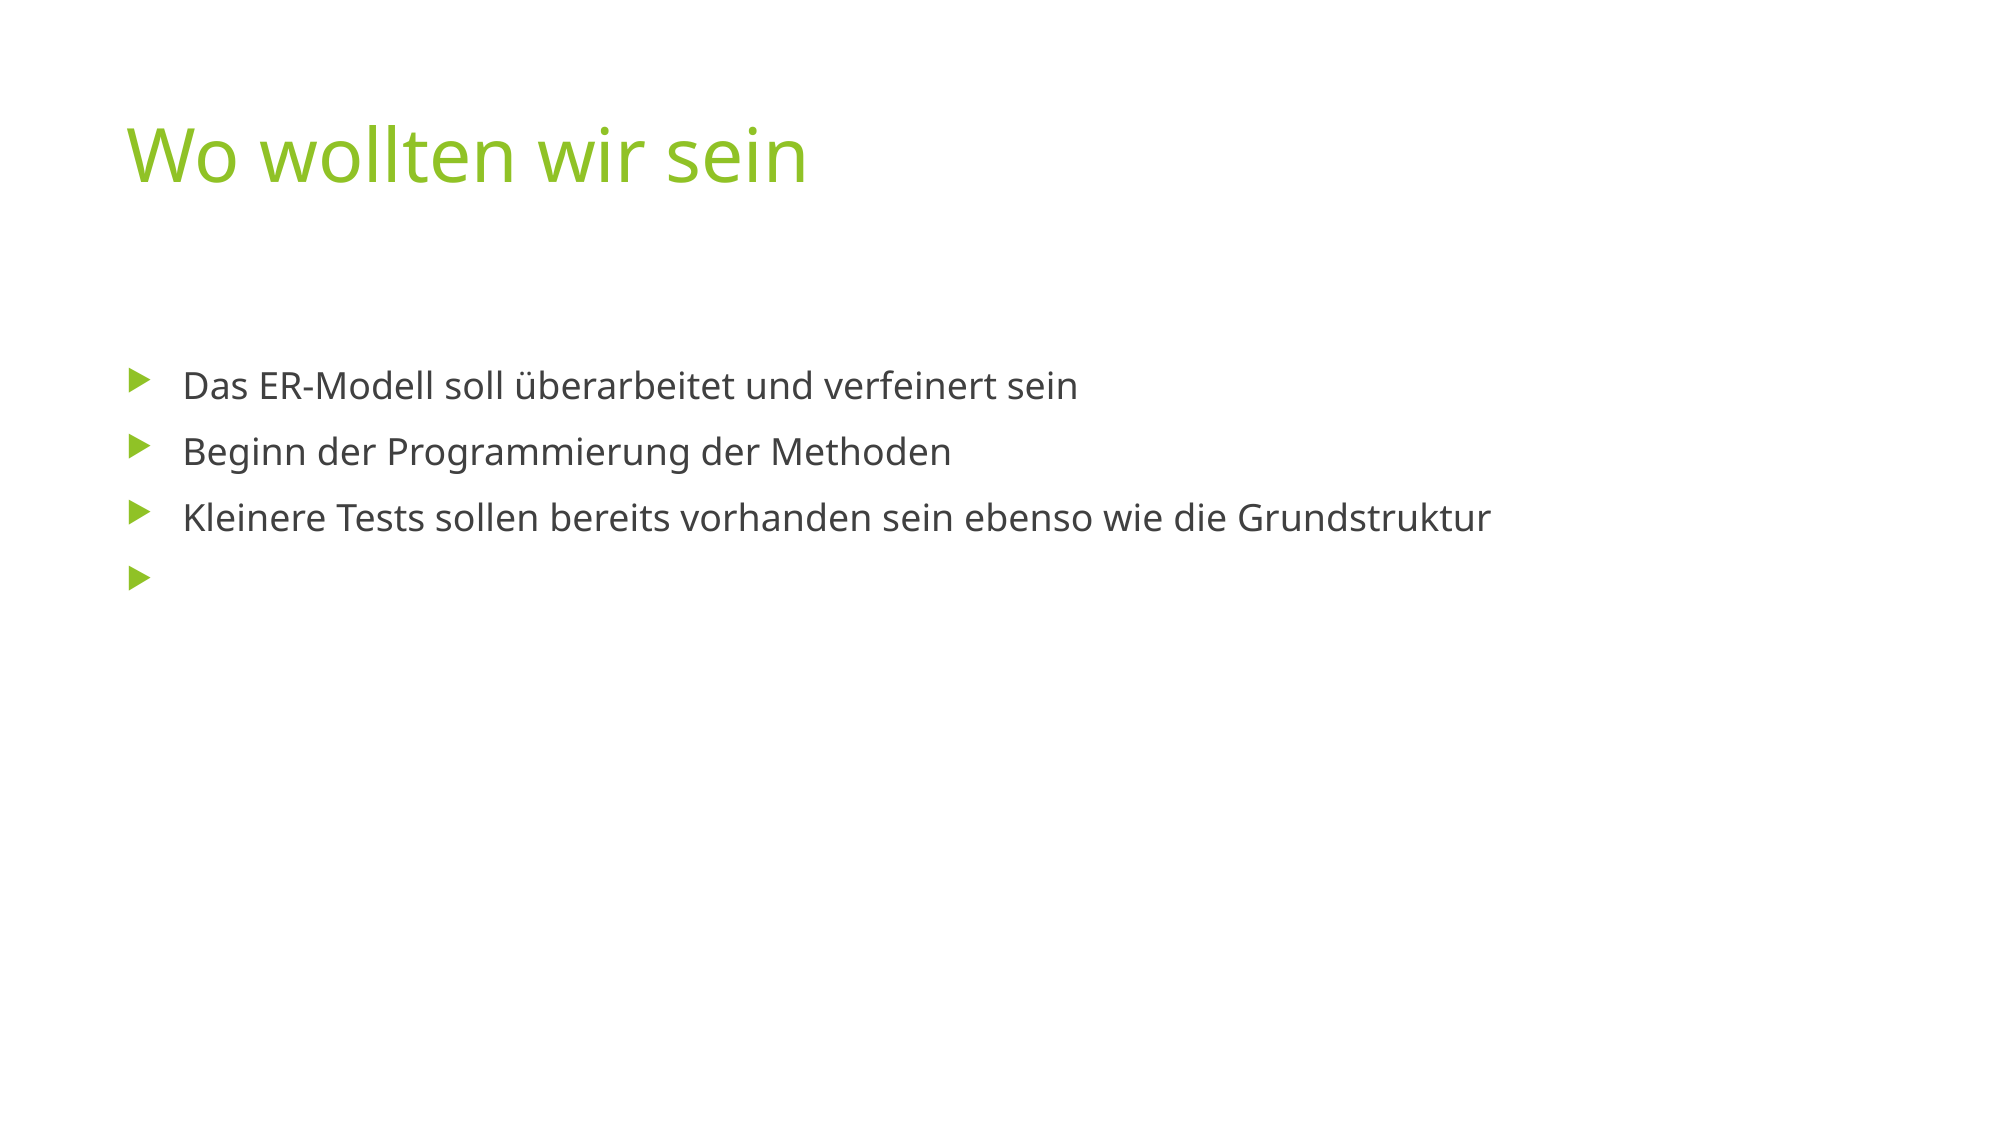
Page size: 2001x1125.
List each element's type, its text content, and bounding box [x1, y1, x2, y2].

title Wo wollten wir sein [111, 99, 1522, 317]
list Das ER-Modell soll überarbeitet und verfeinert sein Beginn der Programmierung der Methoden Kleinere Tests sollen bereits vorhanden sein ebenso wie die Grundstruktur [111, 354, 1522, 992]
